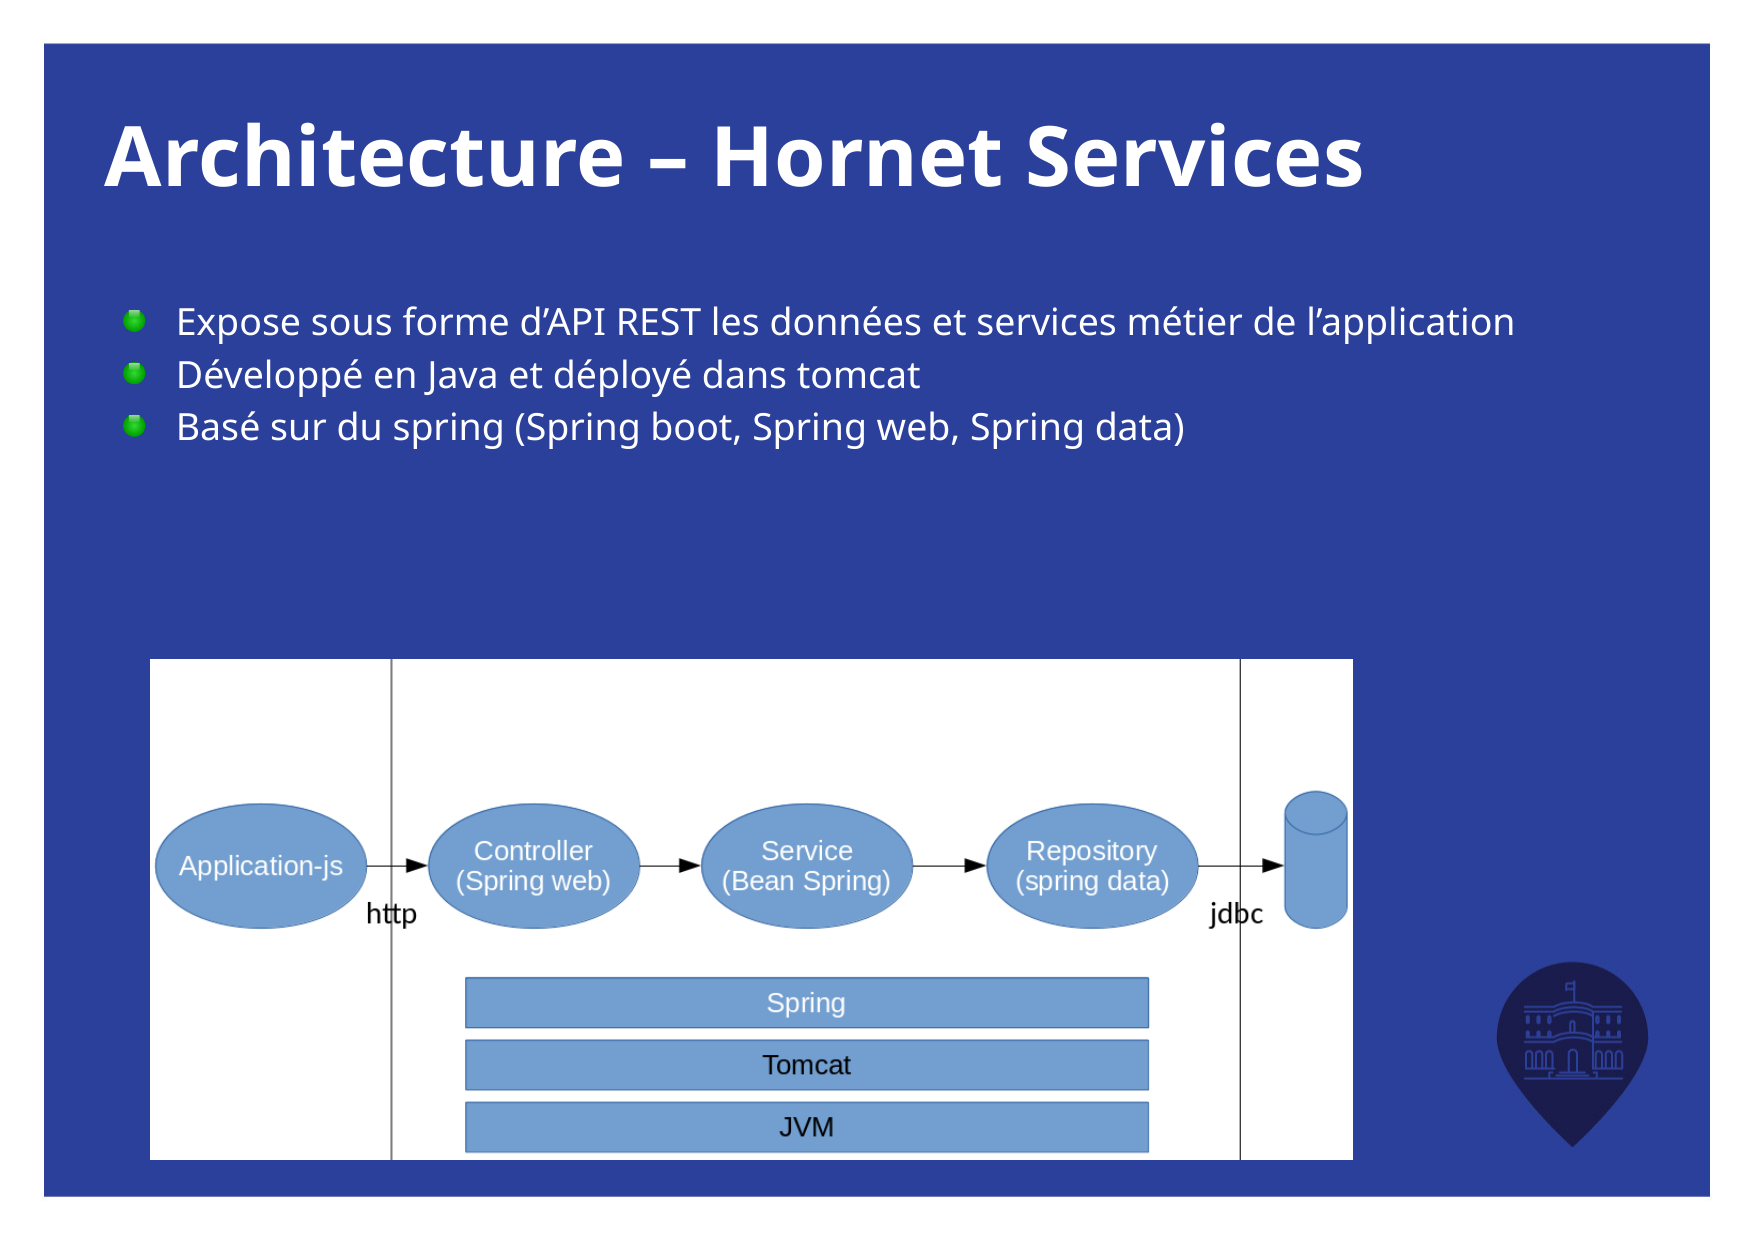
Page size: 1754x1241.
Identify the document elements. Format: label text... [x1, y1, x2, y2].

title Architecture – Hornet Services [87, 49, 1666, 257]
list Expose sous forme d’API REST les données et services métier de l’application Développé en Java et déployé dans tomcat Basé sur du spring (Spring boot, Spring web, Spring data) [87, 289, 1666, 1156]
picture [0, 0, 1754, 1241]
